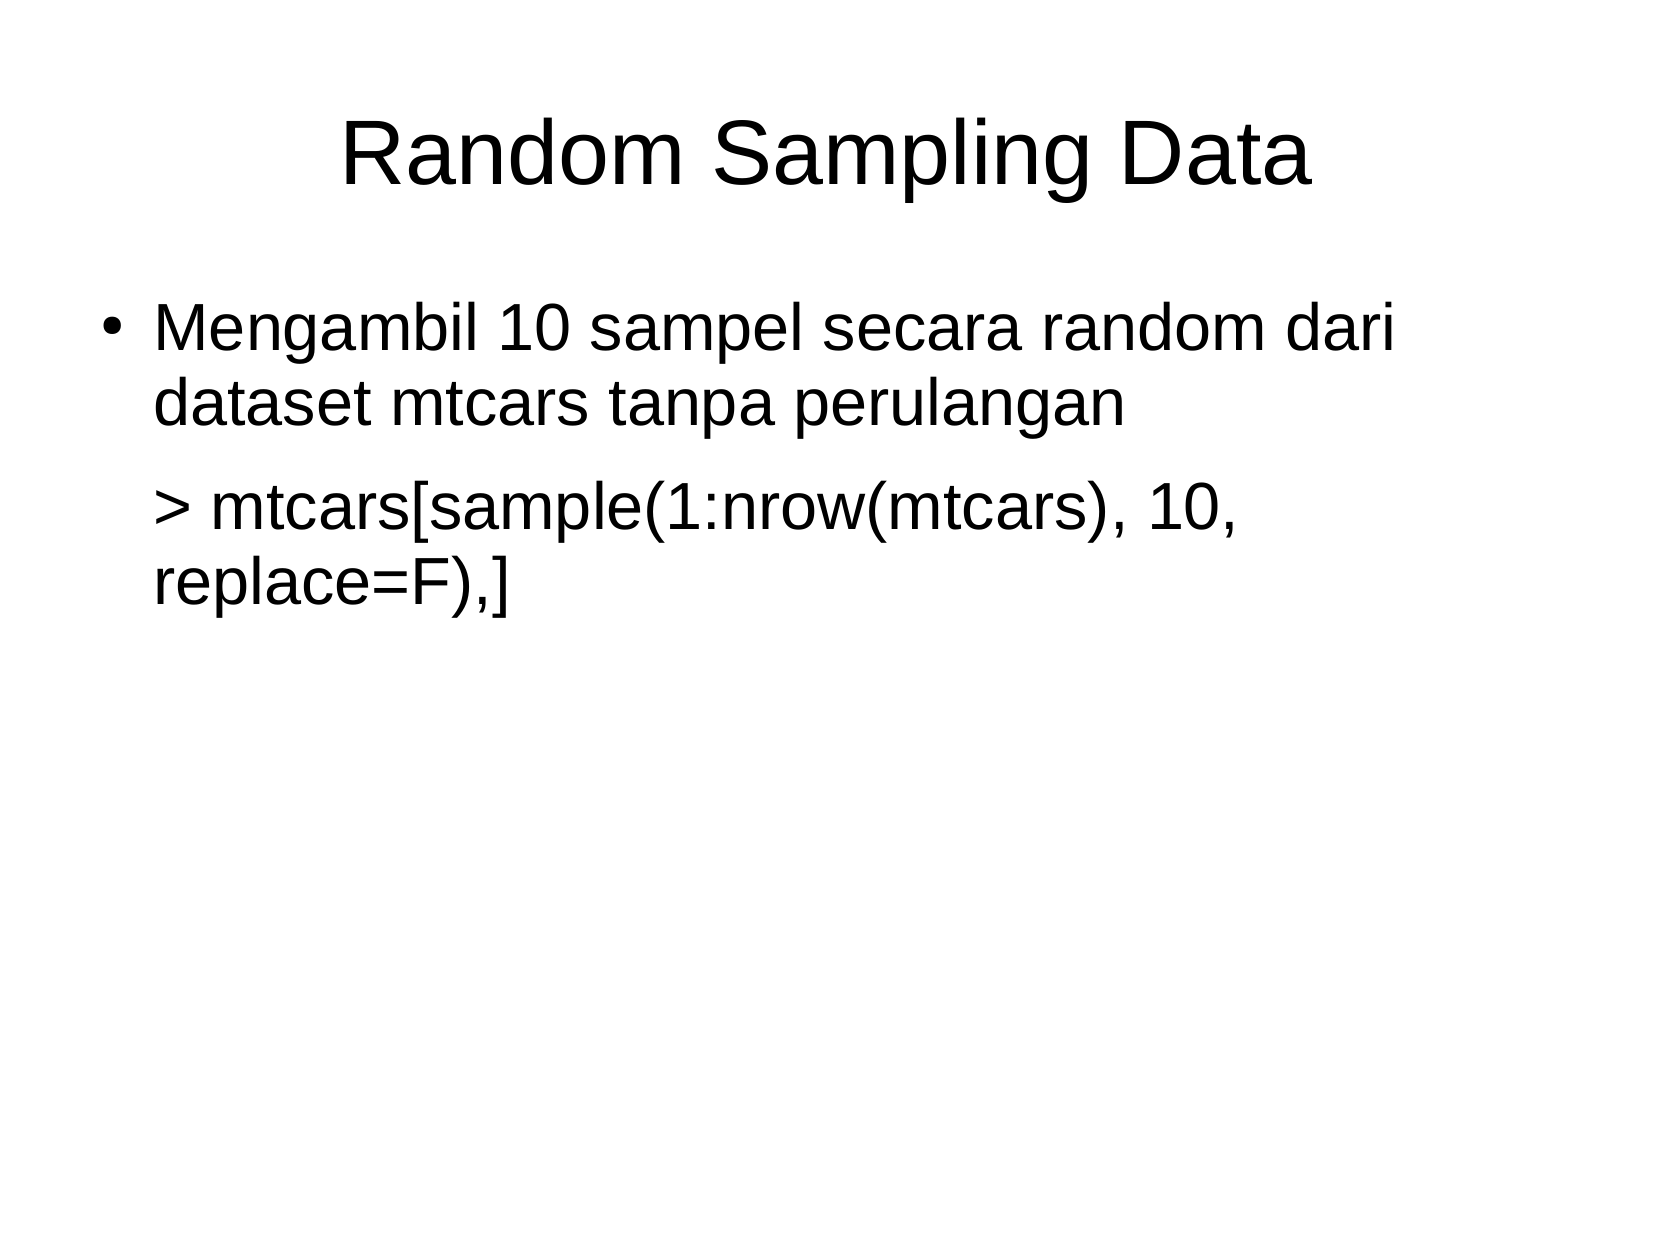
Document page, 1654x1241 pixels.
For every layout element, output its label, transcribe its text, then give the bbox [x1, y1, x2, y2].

list Mengambil 10 sampel secara random dari dataset mtcars tanpa perulangan > mtcars[sample(1:nrow(mtcars), 10, replace=F),] [82, 290, 1571, 1010]
title Random Sampling Data [82, 49, 1571, 257]
